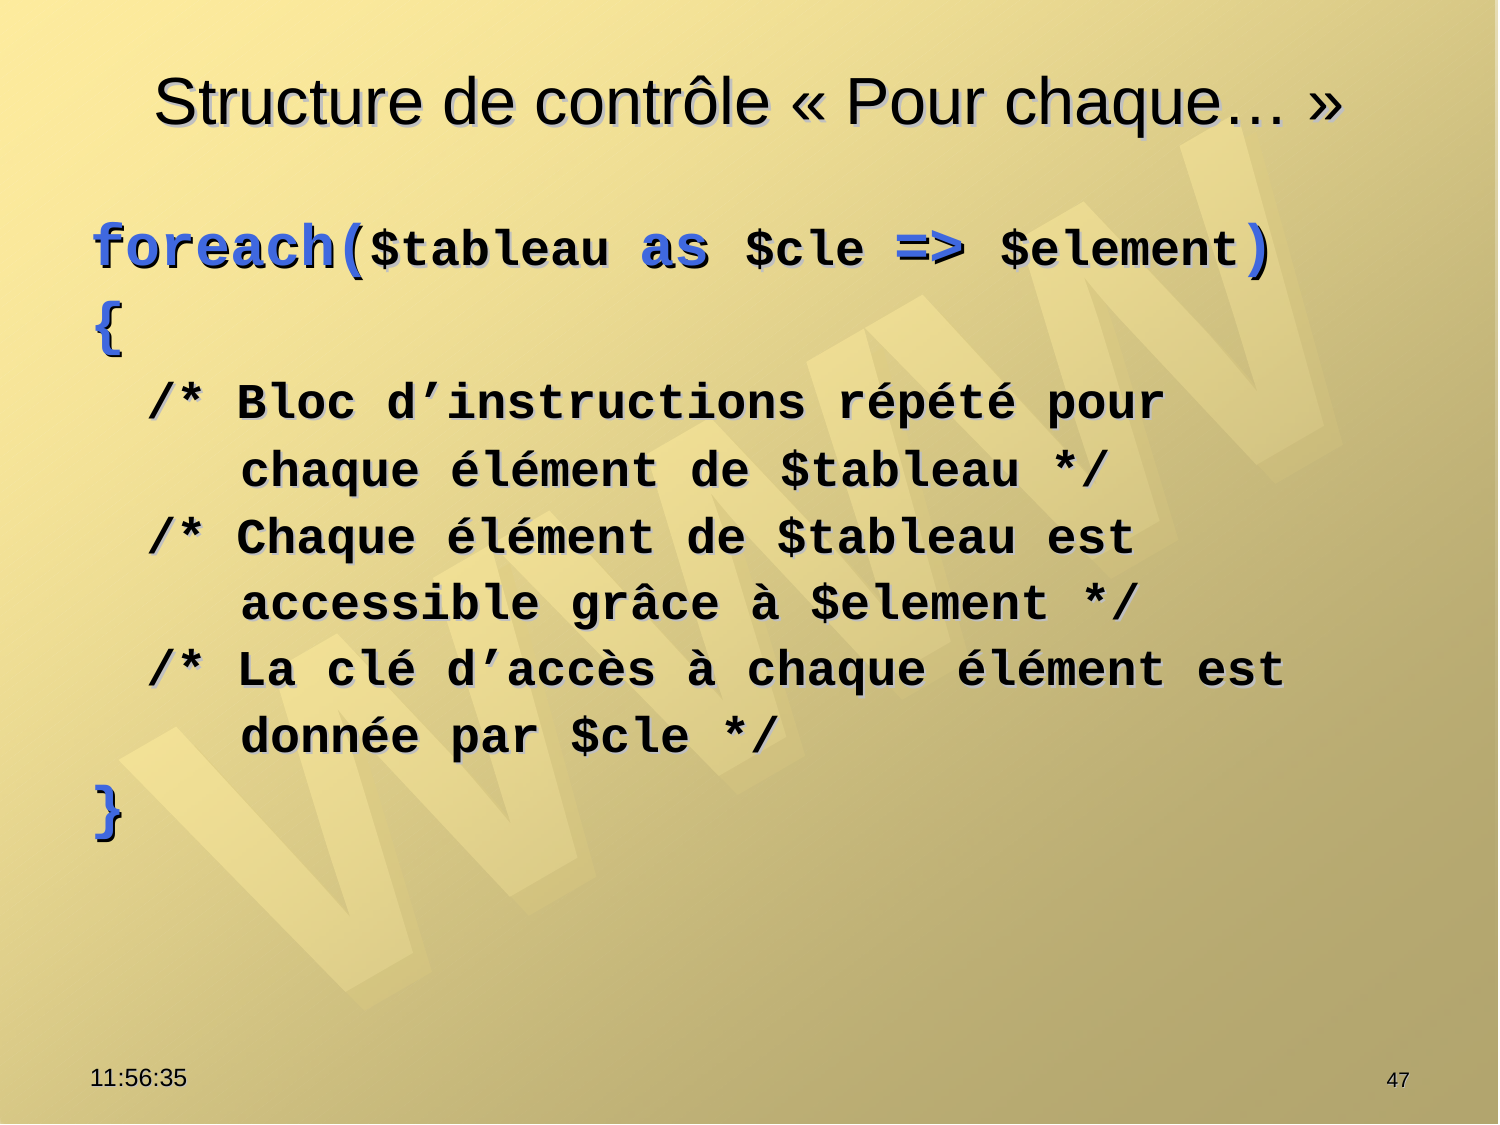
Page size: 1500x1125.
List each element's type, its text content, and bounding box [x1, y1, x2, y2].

list foreach($tableau as $cle => $element) { /* Bloc d’instructions répété pour chaque élément de $tableau */ /* Chaque élément de $tableau est accessible grâce à $element */ /* La clé d’accès à chaque élément est donnée par $cle */ } [75, 207, 1426, 1035]
text_box 18:45:30 [74, 1058, 426, 1100]
title Structure de contrôle « Pour chaque… » [75, 45, 1426, 152]
text_box <numéro> [1074, 1058, 1426, 1100]
